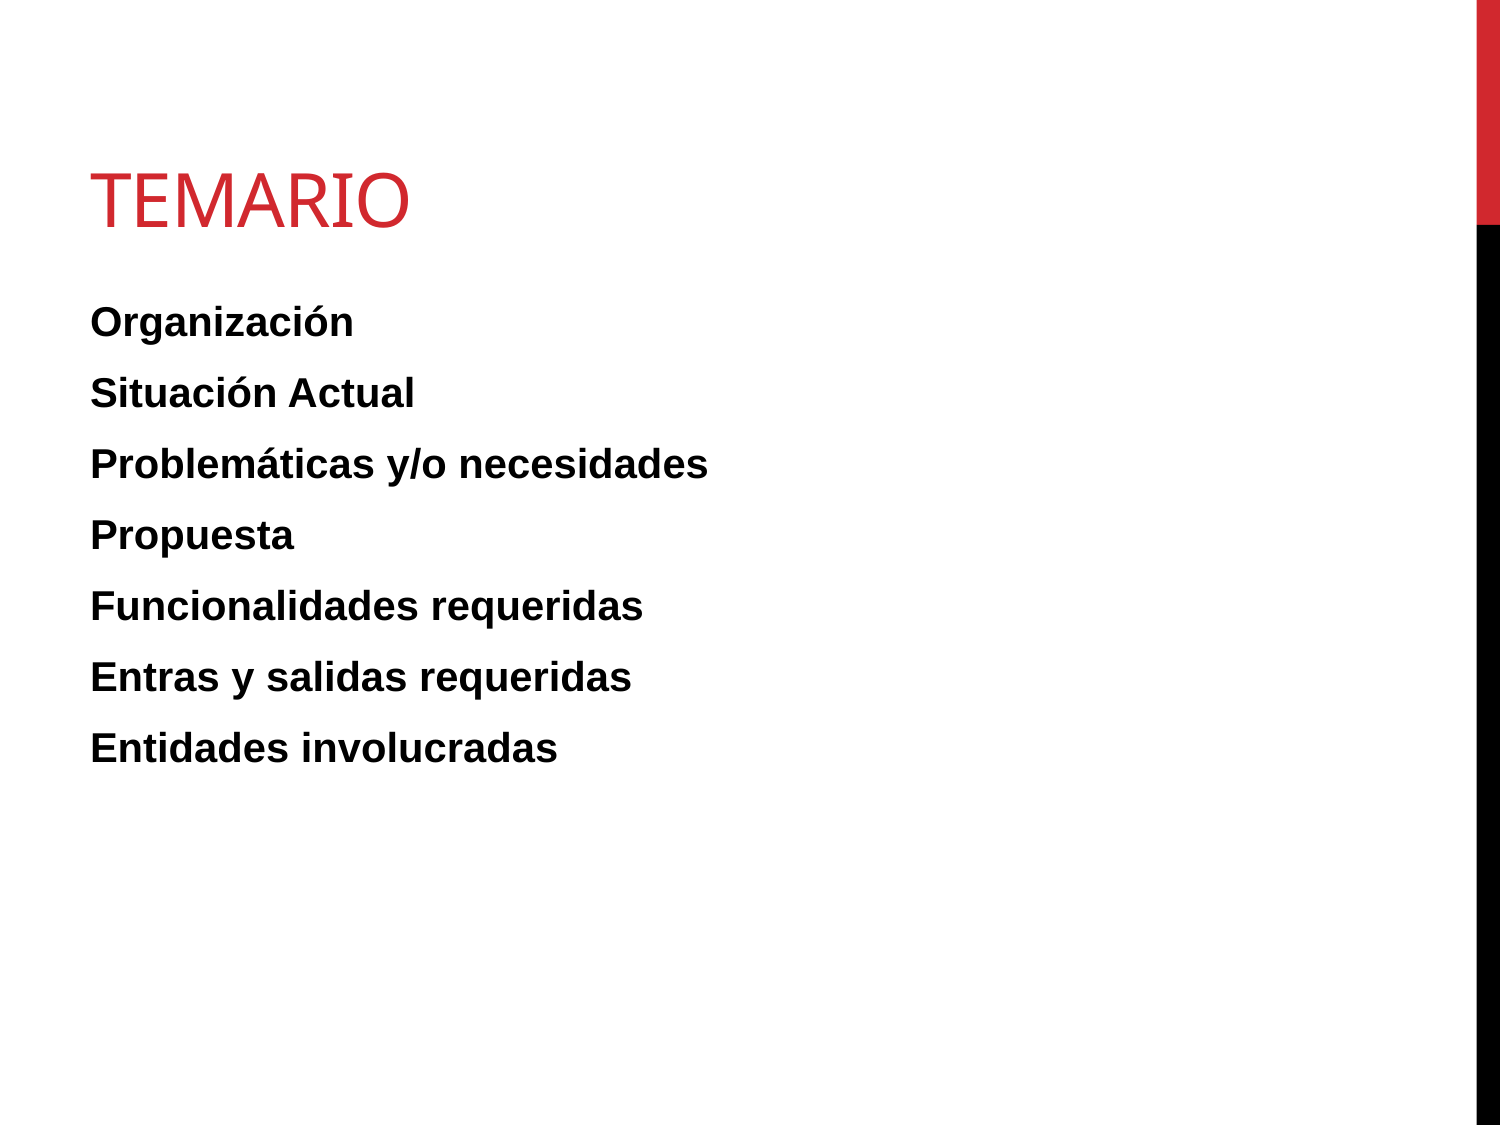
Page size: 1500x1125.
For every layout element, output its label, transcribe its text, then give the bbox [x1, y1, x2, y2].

list Organización Situación Actual Problemáticas y/o necesidades Propuesta Funcionalidades requeridas Entras y salidas requeridas Entidades involucradas [75, 287, 1325, 1005]
title Temario [75, 25, 1025, 250]
